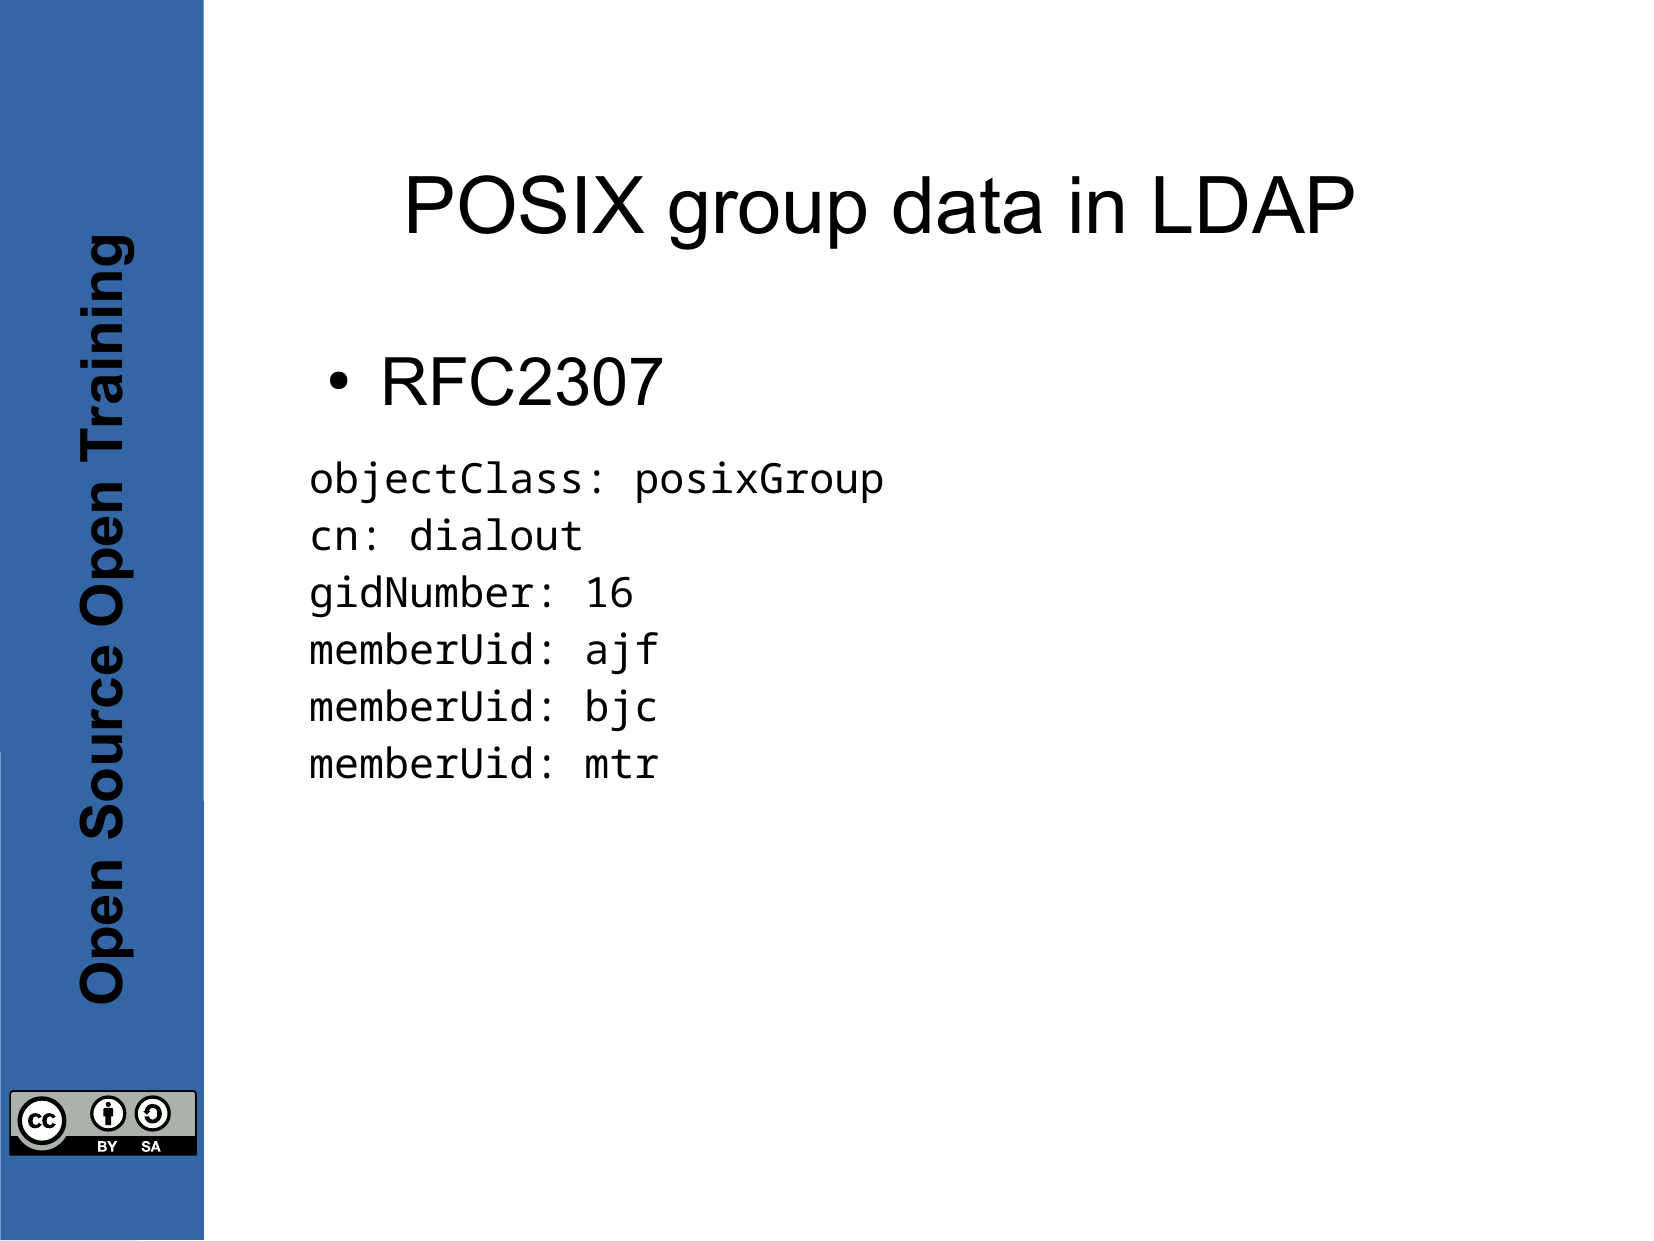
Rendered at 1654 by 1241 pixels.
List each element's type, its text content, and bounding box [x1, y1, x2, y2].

list RFC2307 objectClass: posixGroup cn: dialout gidNumber: 16 memberUid: ajf memberUid: bjc memberUid: mtr [238, 344, 1534, 1112]
title POSIX group data in LDAP [227, 102, 1534, 310]
